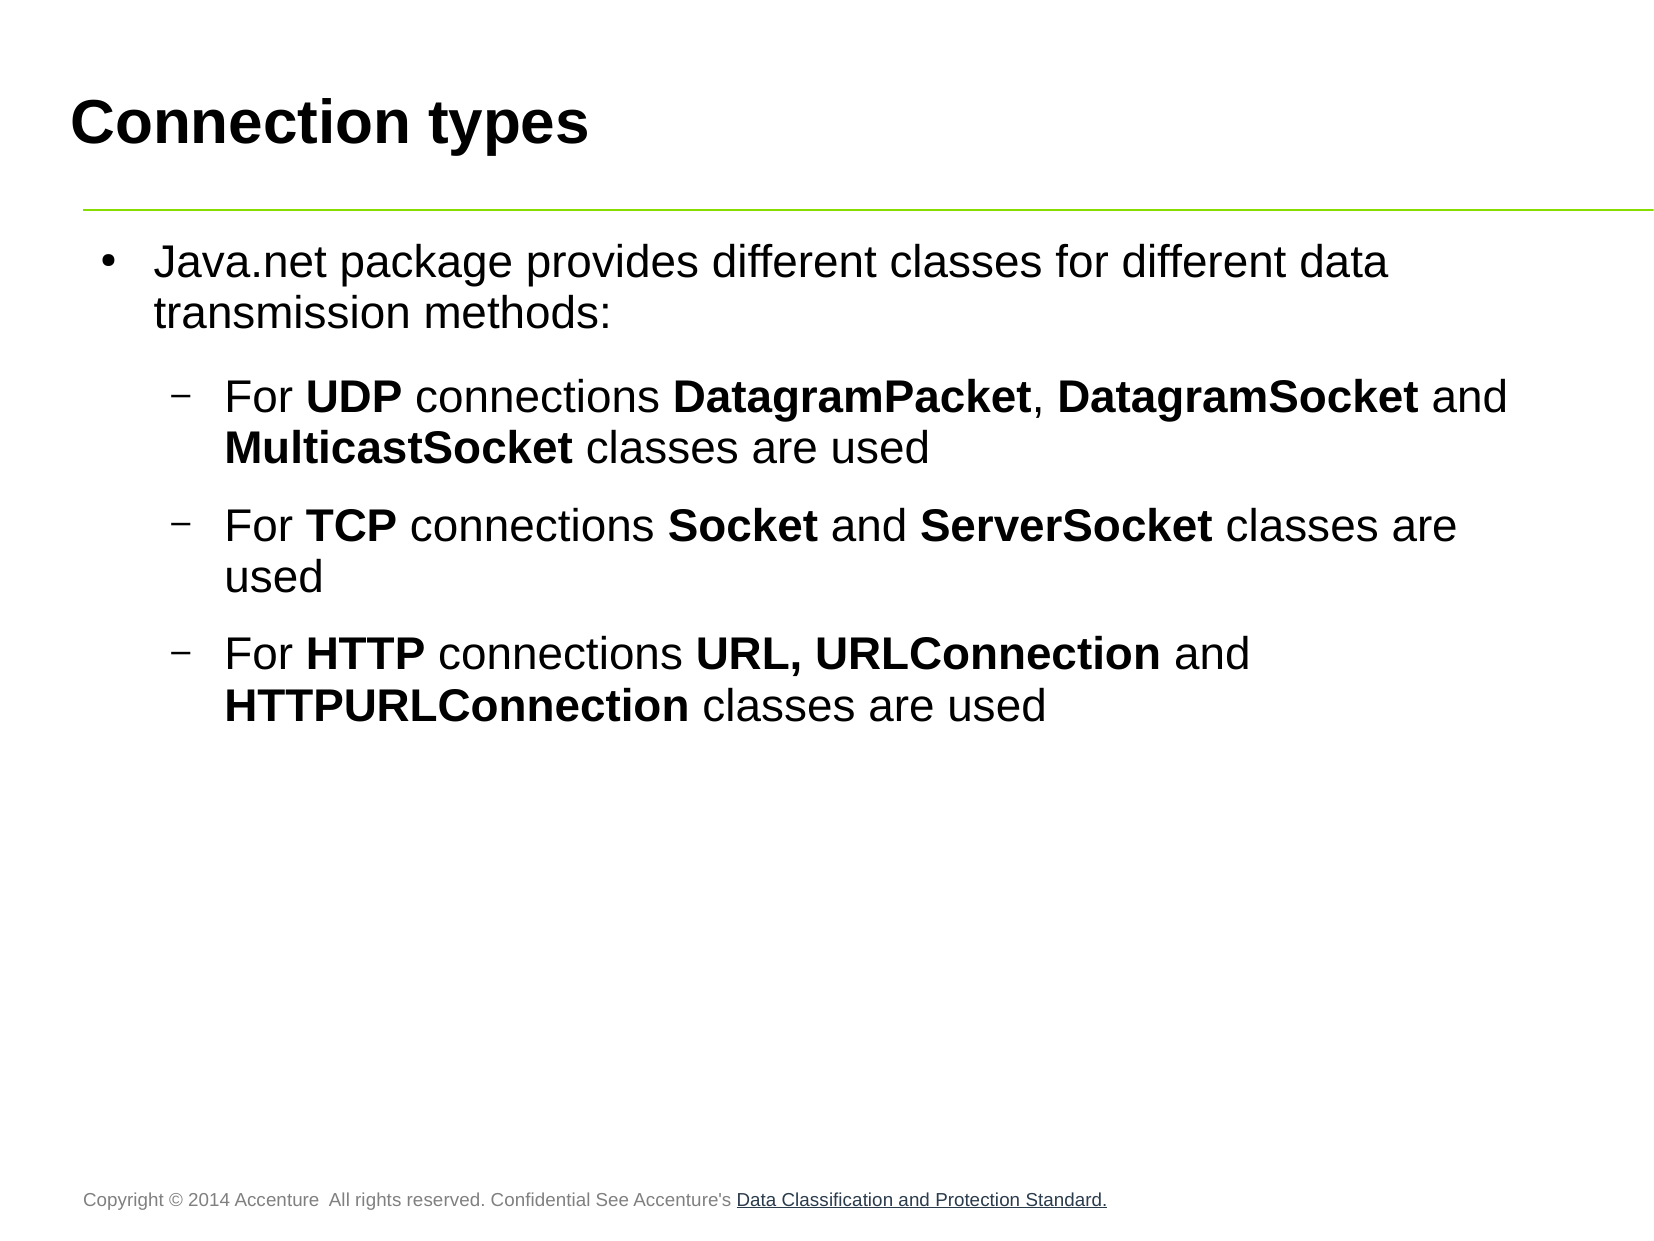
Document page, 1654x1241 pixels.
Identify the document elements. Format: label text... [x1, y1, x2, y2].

list Java.net package provides different classes for different data transmission methods: For UDP connections DatagramPacket, DatagramSocket and MulticastSocket classes are used For TCP connections Socket and ServerSocket classes are used For HTTP connections URL, URLConnection and HTTPURLConnection classes are used [82, 236, 1538, 1134]
title Connection types [70, 67, 1560, 178]
